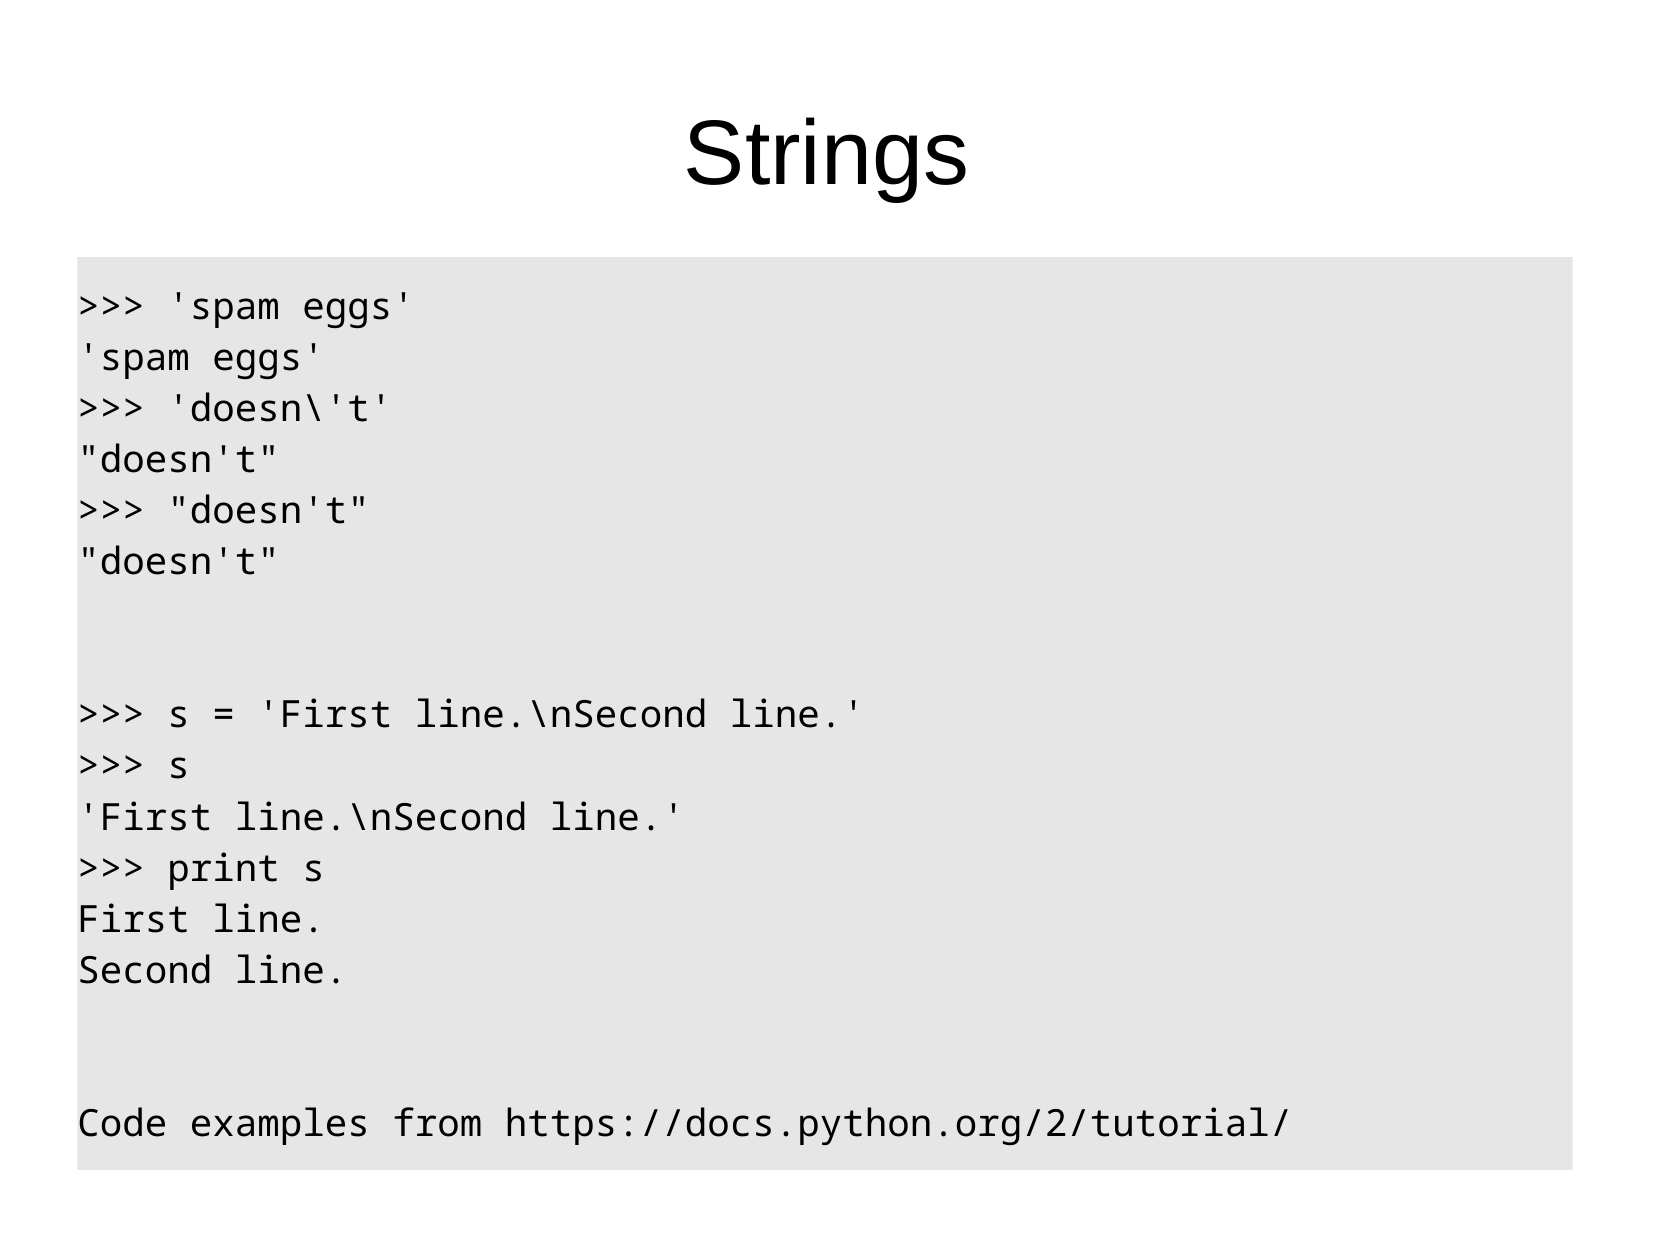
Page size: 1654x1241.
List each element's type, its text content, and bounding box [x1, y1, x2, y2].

title Strings [82, 49, 1571, 257]
text_box >>> 'spam eggs' 'spam eggs' >>> 'doesn\'t' "doesn't" >>> "doesn't" "doesn't" >>> s = 'First line.\nSecond line.' >>> s 'First line.\nSecond line.' >>> print s First line. Second line. Code examples from https://docs.python.org/2/tutorial/ [77, 257, 1573, 1170]
